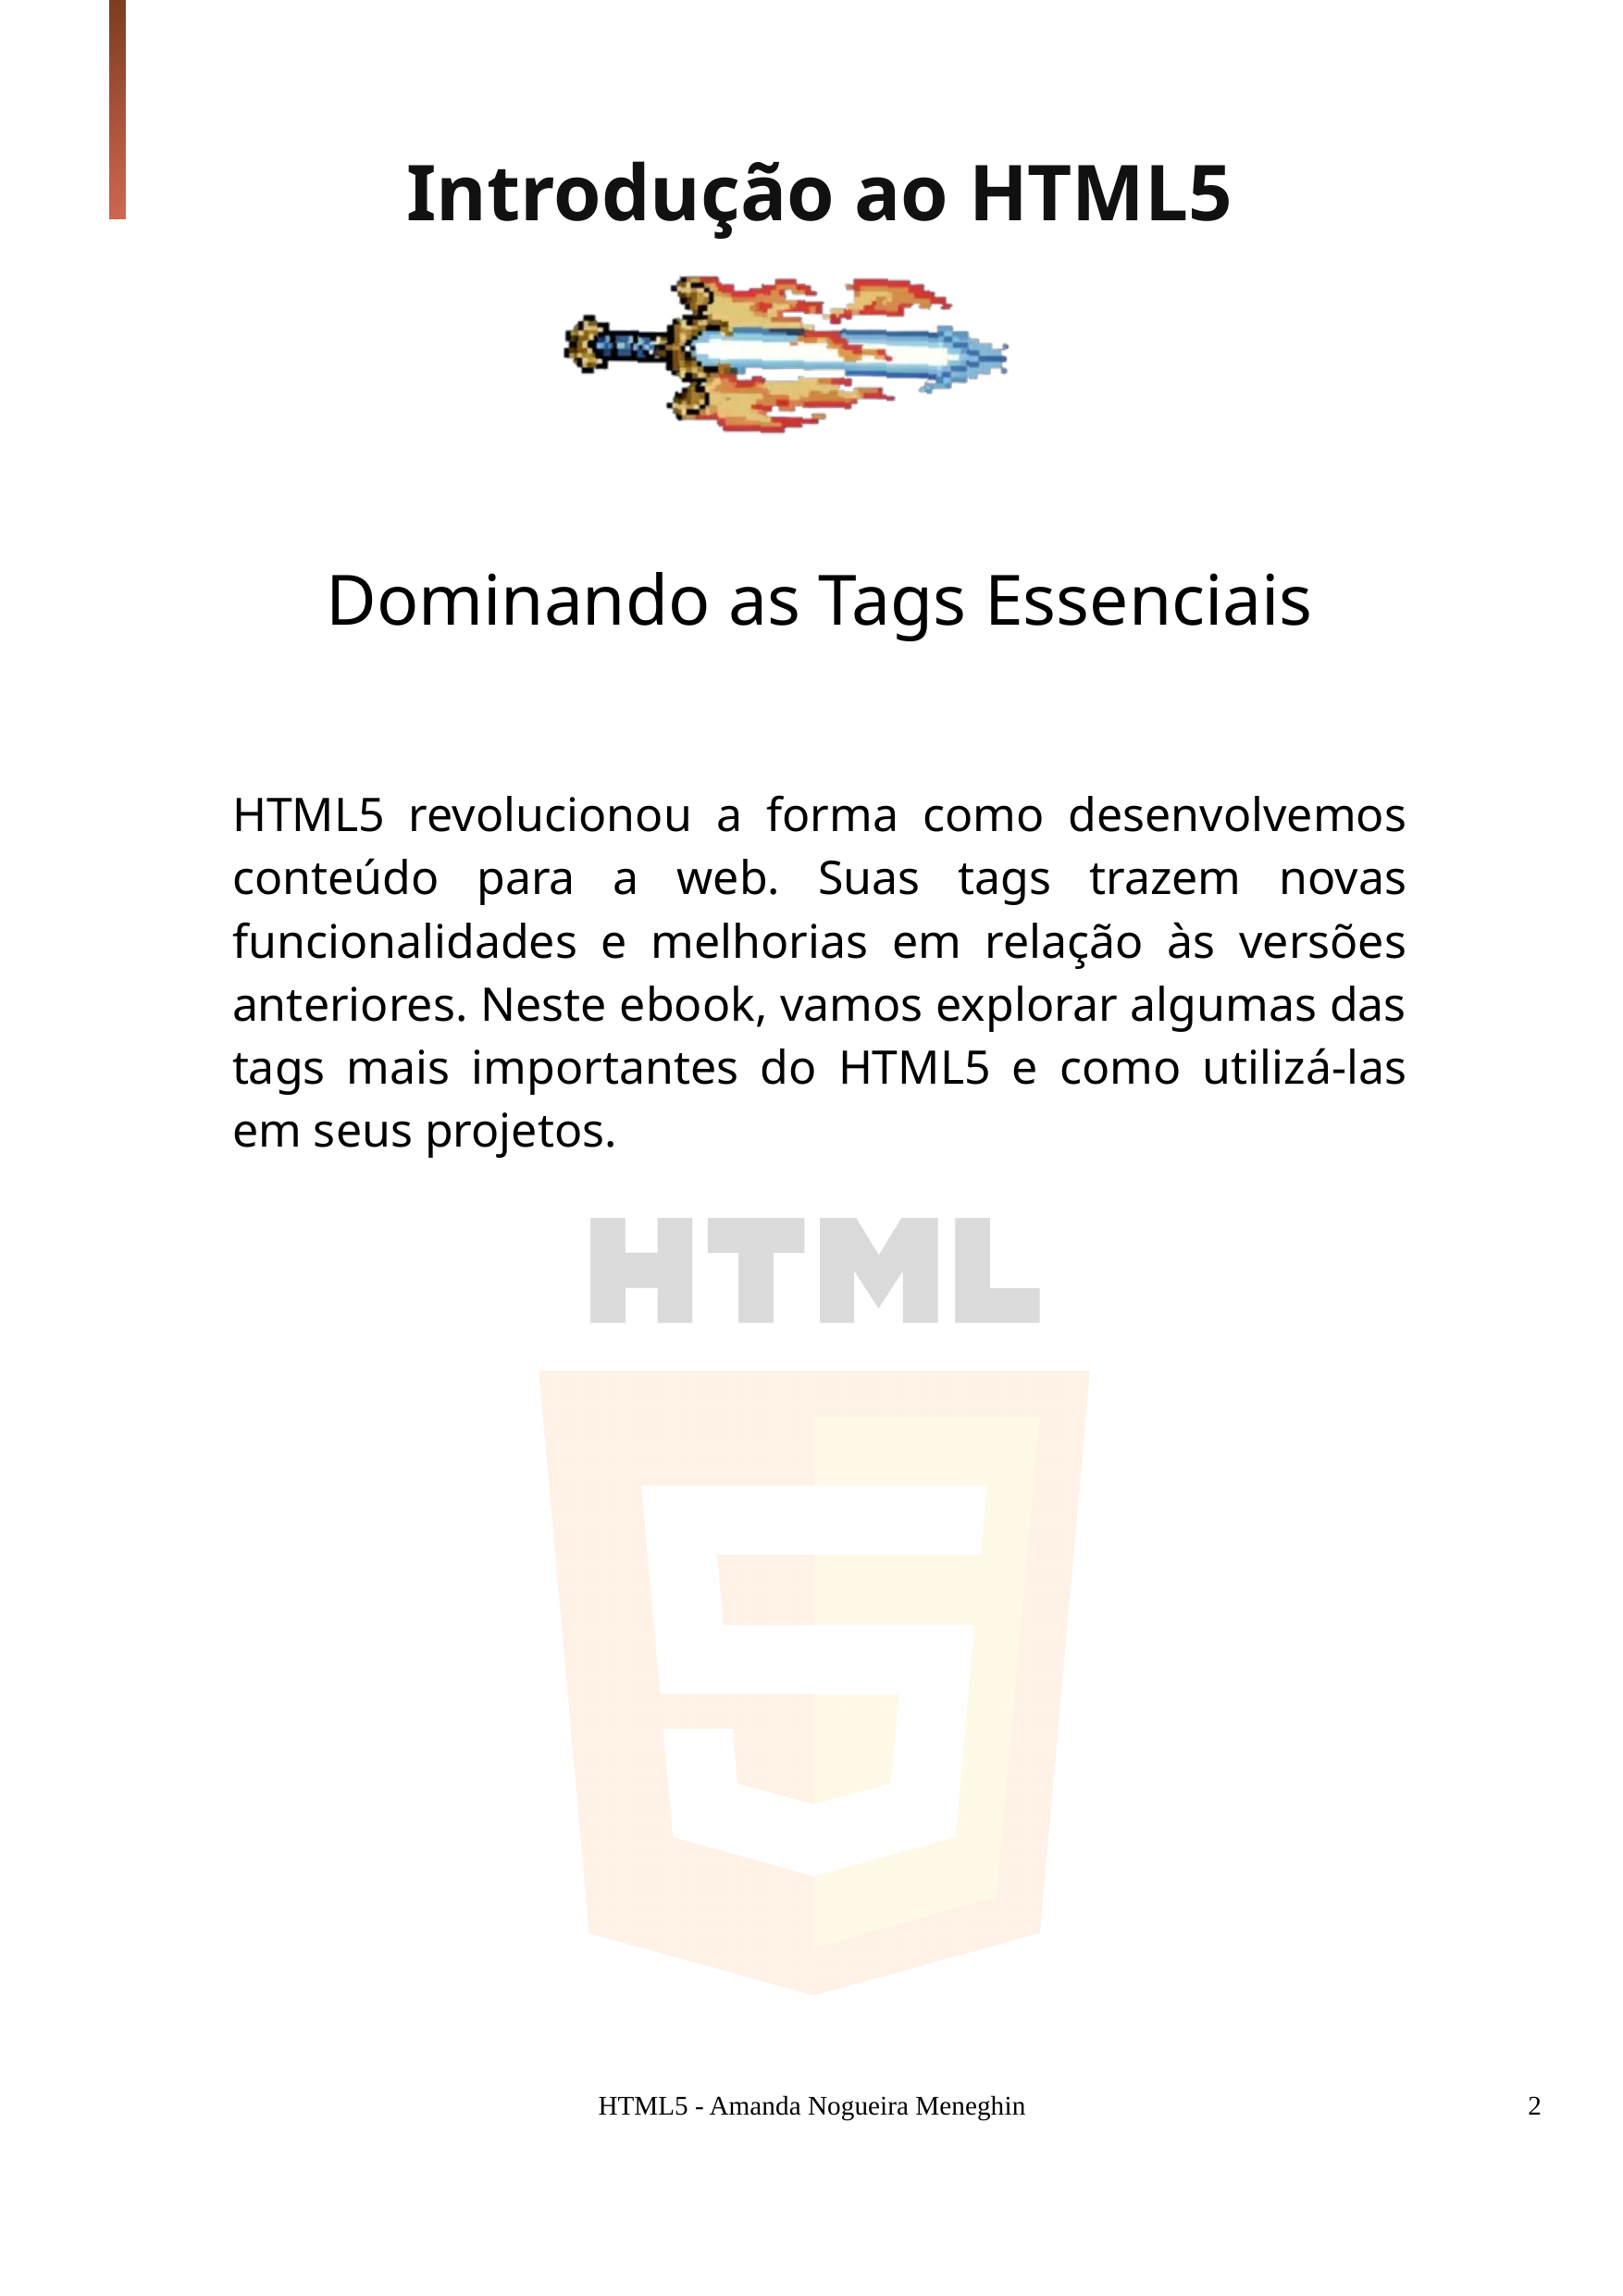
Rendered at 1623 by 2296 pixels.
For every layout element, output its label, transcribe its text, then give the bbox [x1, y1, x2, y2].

text_box Introdução ao HTML5 [1052, 109, 1312, 274]
text_box HTML5 revolucionou a forma como desenvolvemos conteúdo para a web. Suas tags trazem novas funcionalidades e melhorias em relação às versões anteriores. Neste ebook, vamos explorar algumas das tags mais importantes do HTML5 e como utilizá-las em seus projetos. [218, 775, 1421, 1203]
text_box [109, 0, 126, 219]
text_box Introdução ao HTML5 [328, 109, 534, 274]
picture [519, 81, 1058, 621]
picture [426, 1218, 1203, 1995]
text_box Dominando as Tags Essenciais [218, 542, 1421, 652]
